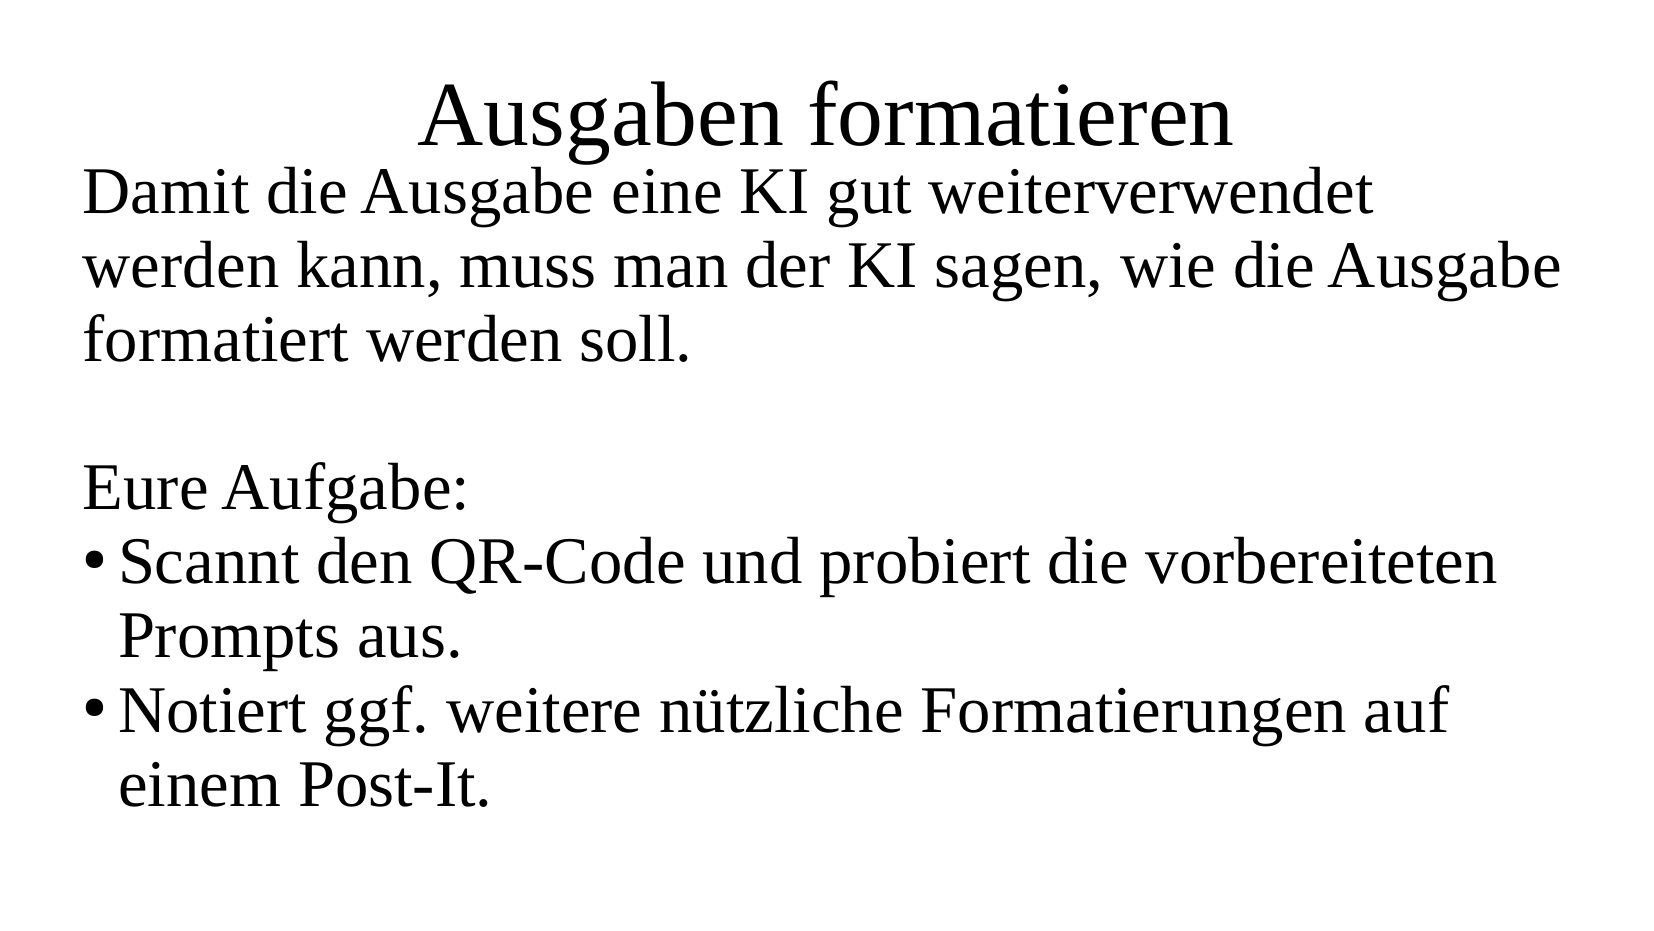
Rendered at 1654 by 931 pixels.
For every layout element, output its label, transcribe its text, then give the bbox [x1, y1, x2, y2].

subtitle Damit die Ausgabe eine KI gut weiterverwendet werden kann, muss man der KI sagen, wie die Ausgabe formatiert werden soll. Eure Aufgabe: Scannt den QR-Code und probiert die vorbereiteten Prompts aus. Notiert ggf. weitere nützliche Formatierungen auf einem Post-It. [82, 154, 1571, 821]
title Ausgaben formatieren [82, 37, 1571, 154]
